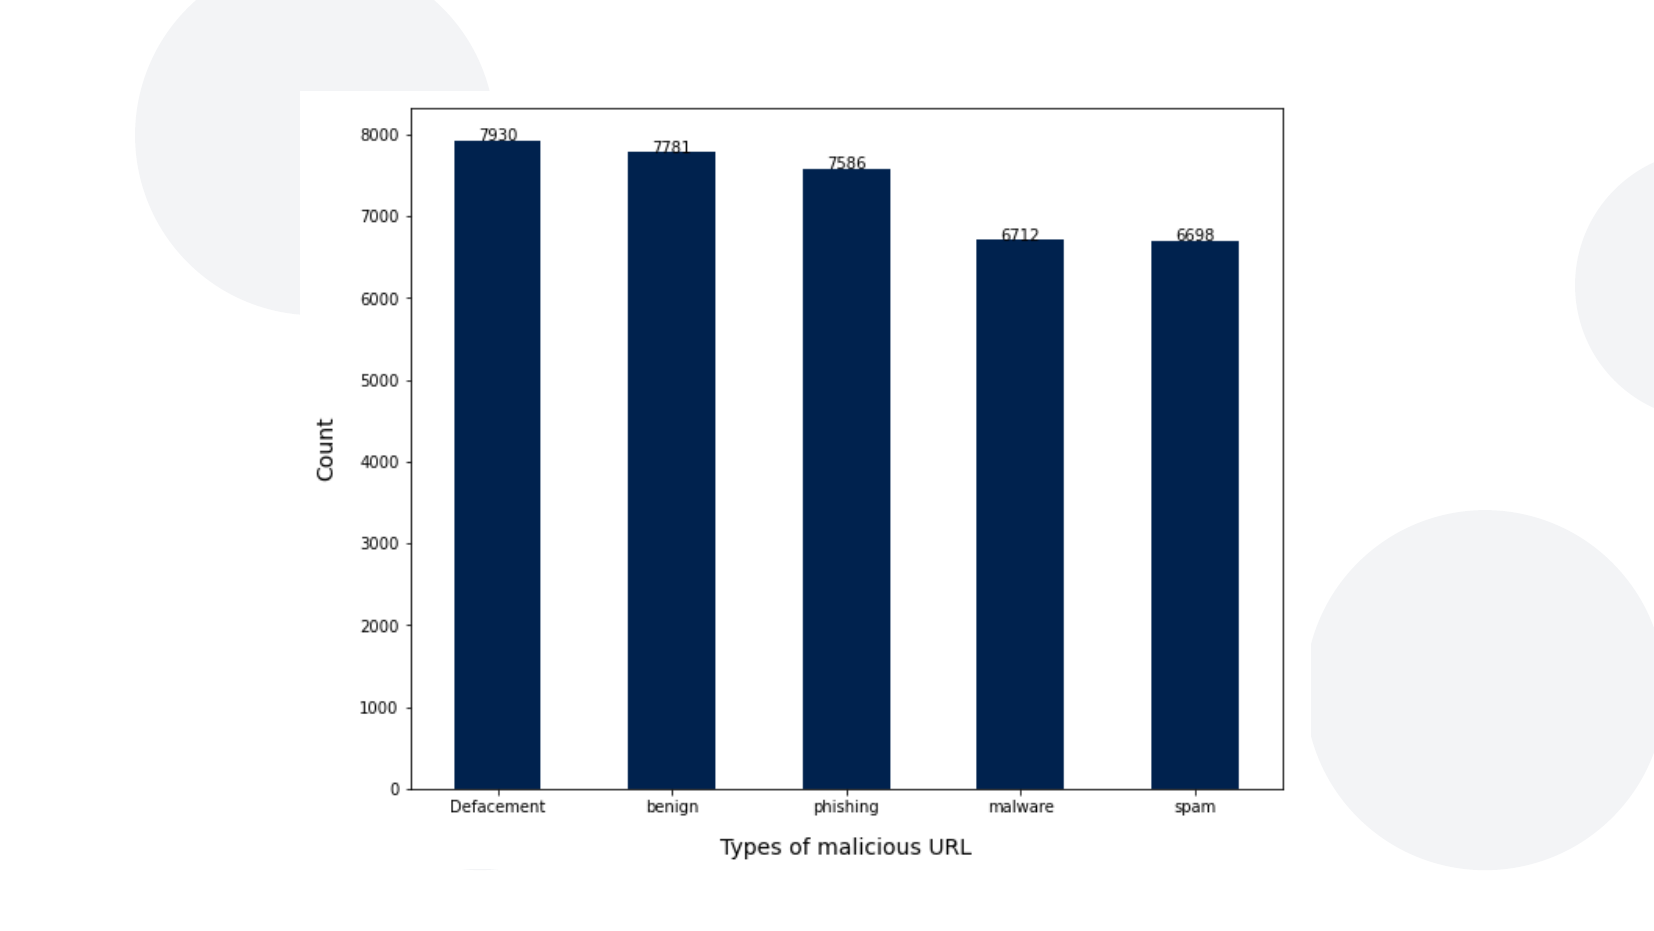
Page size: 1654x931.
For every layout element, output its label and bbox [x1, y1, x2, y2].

picture [300, 91, 1311, 869]
